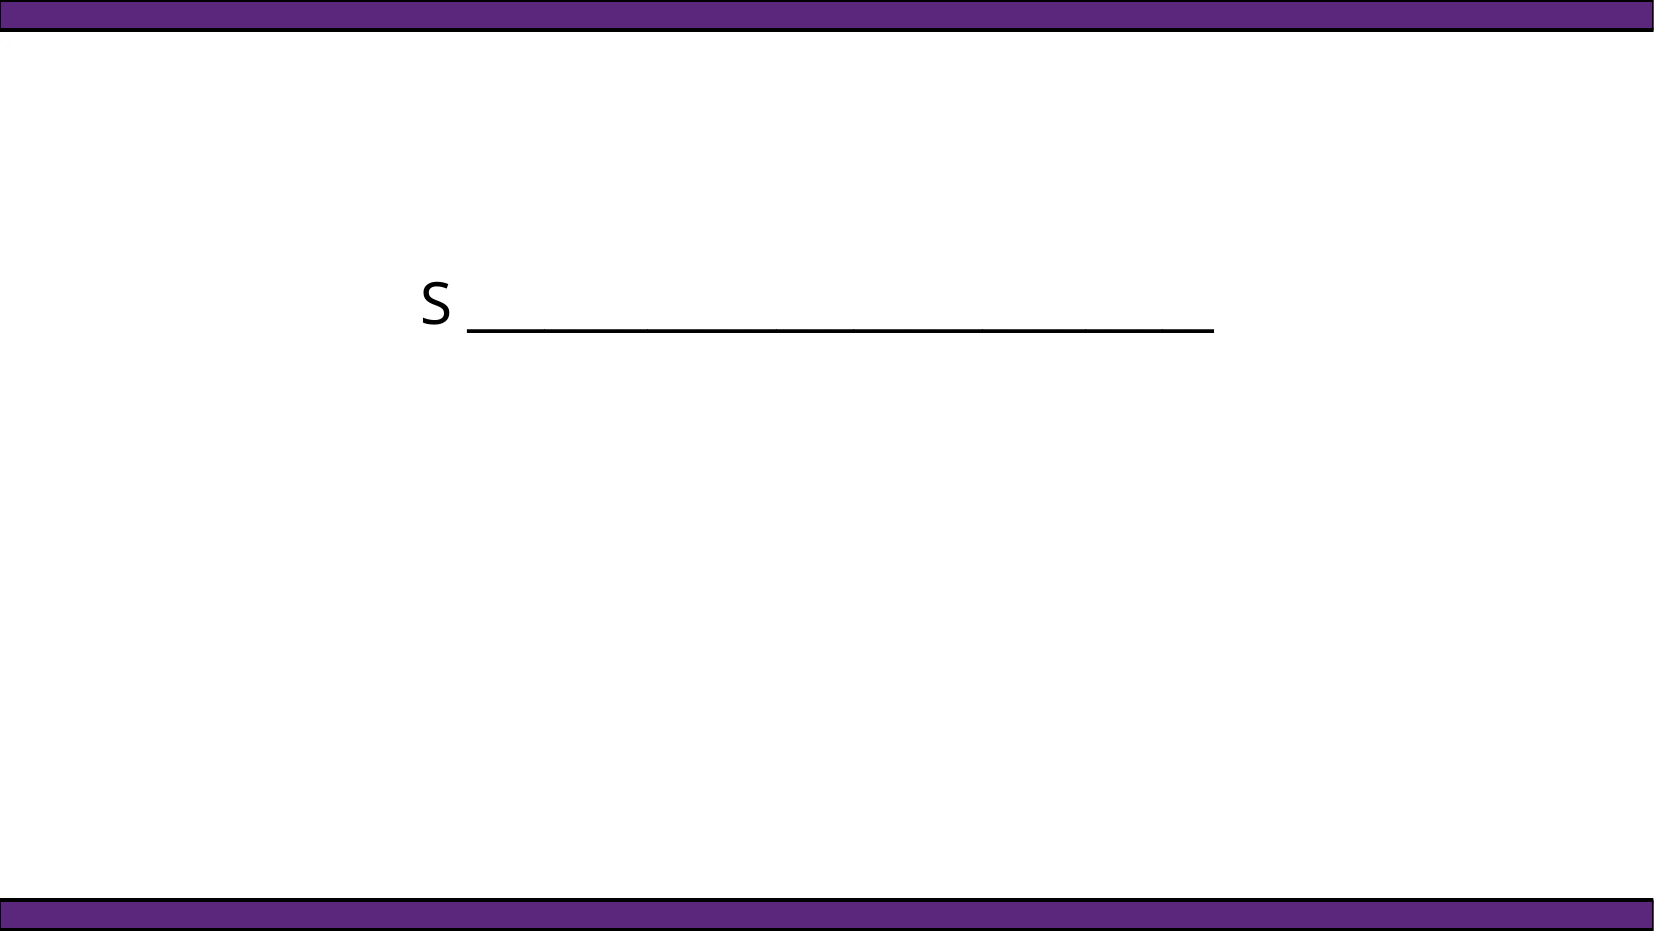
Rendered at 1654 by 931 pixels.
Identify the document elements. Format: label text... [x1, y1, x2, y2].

text_box [0, 0, 1654, 31]
text_box [0, 900, 1654, 931]
picture [0, 31, 1654, 900]
text_box S _____________________________ [105, 255, 1531, 348]
